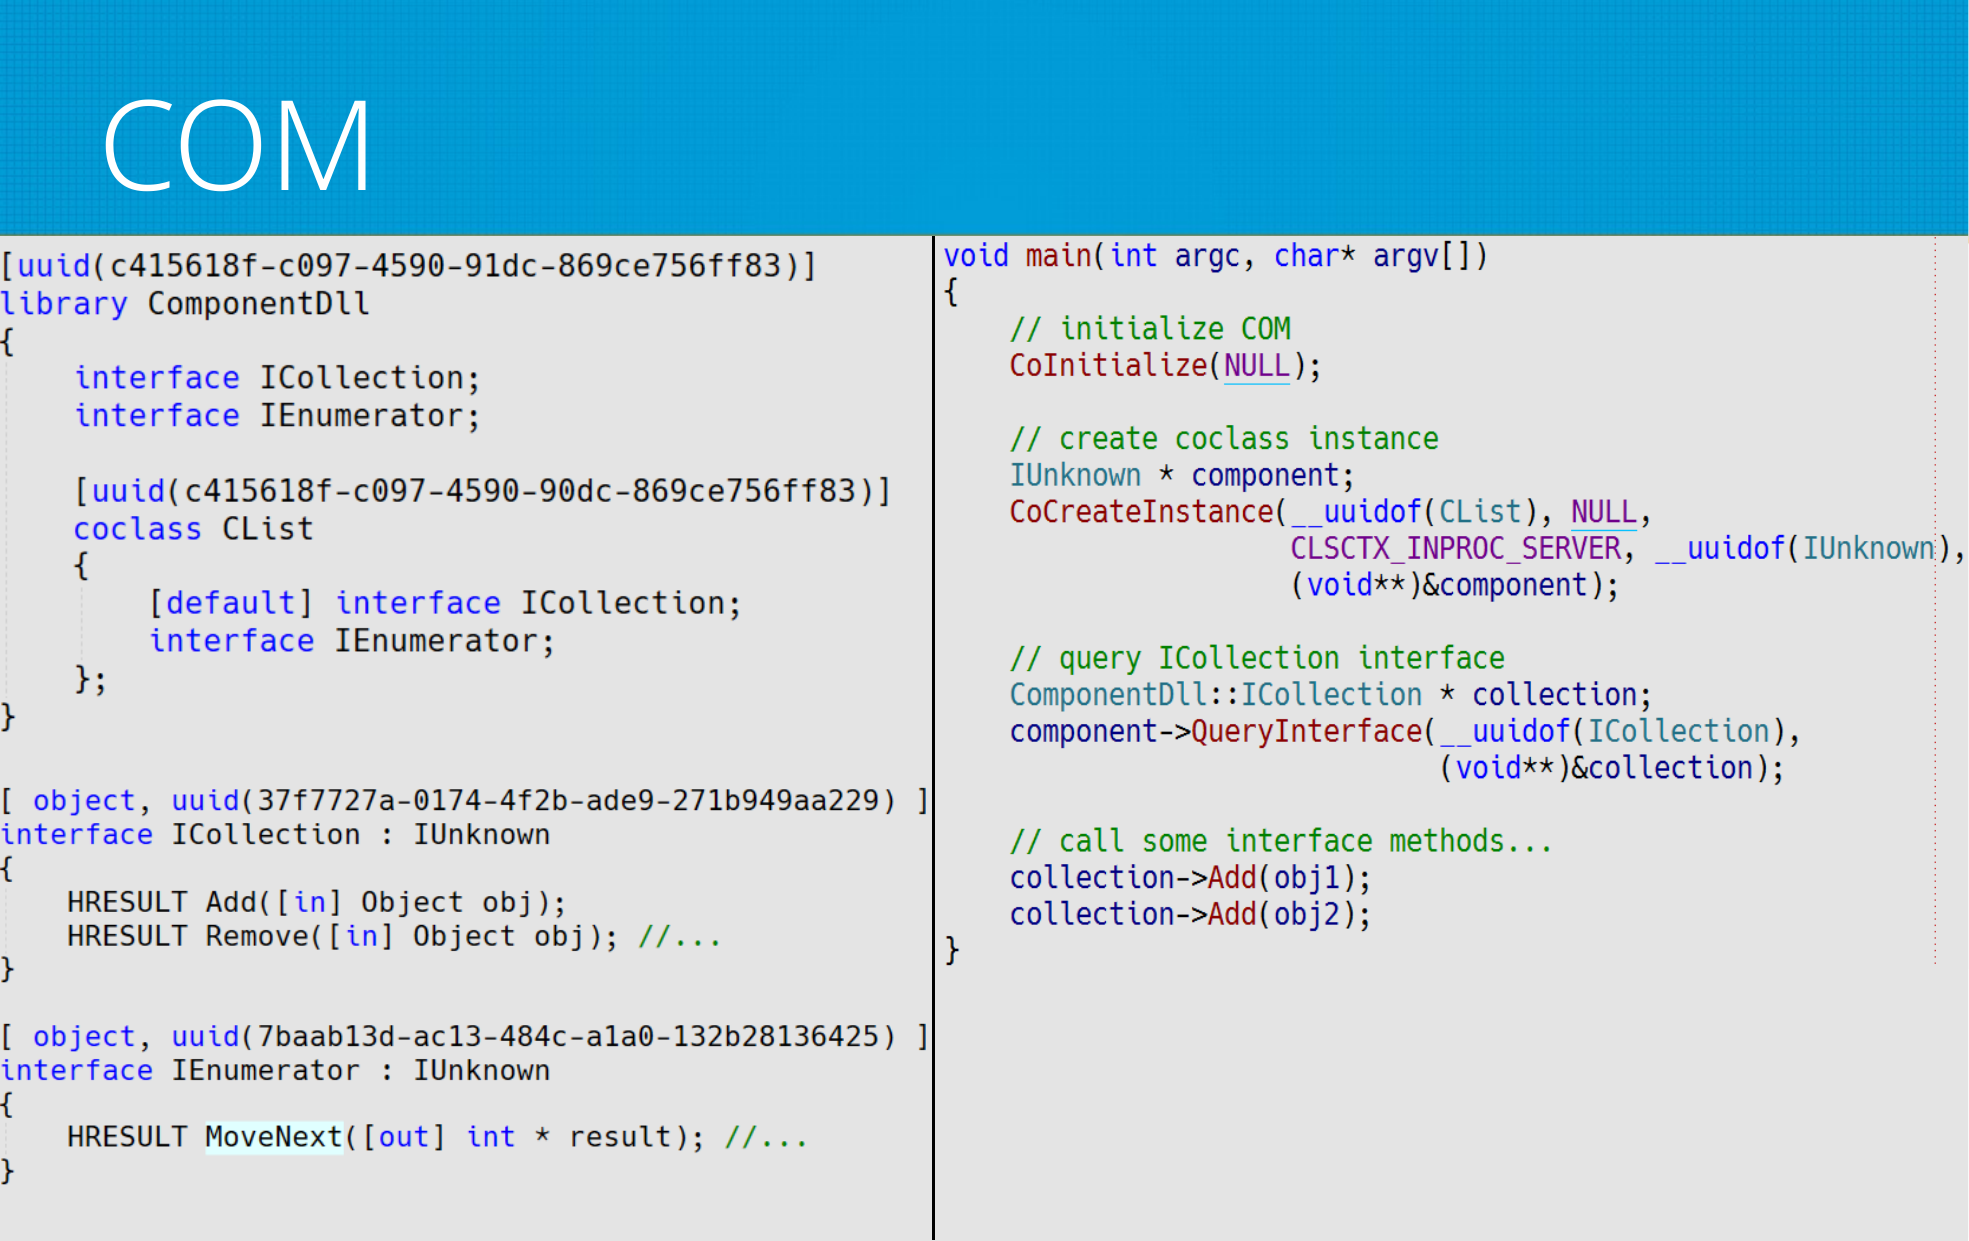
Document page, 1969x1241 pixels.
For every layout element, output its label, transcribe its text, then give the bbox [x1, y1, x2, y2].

picture [0, 233, 1969, 1241]
title COM [98, 19, 1870, 227]
